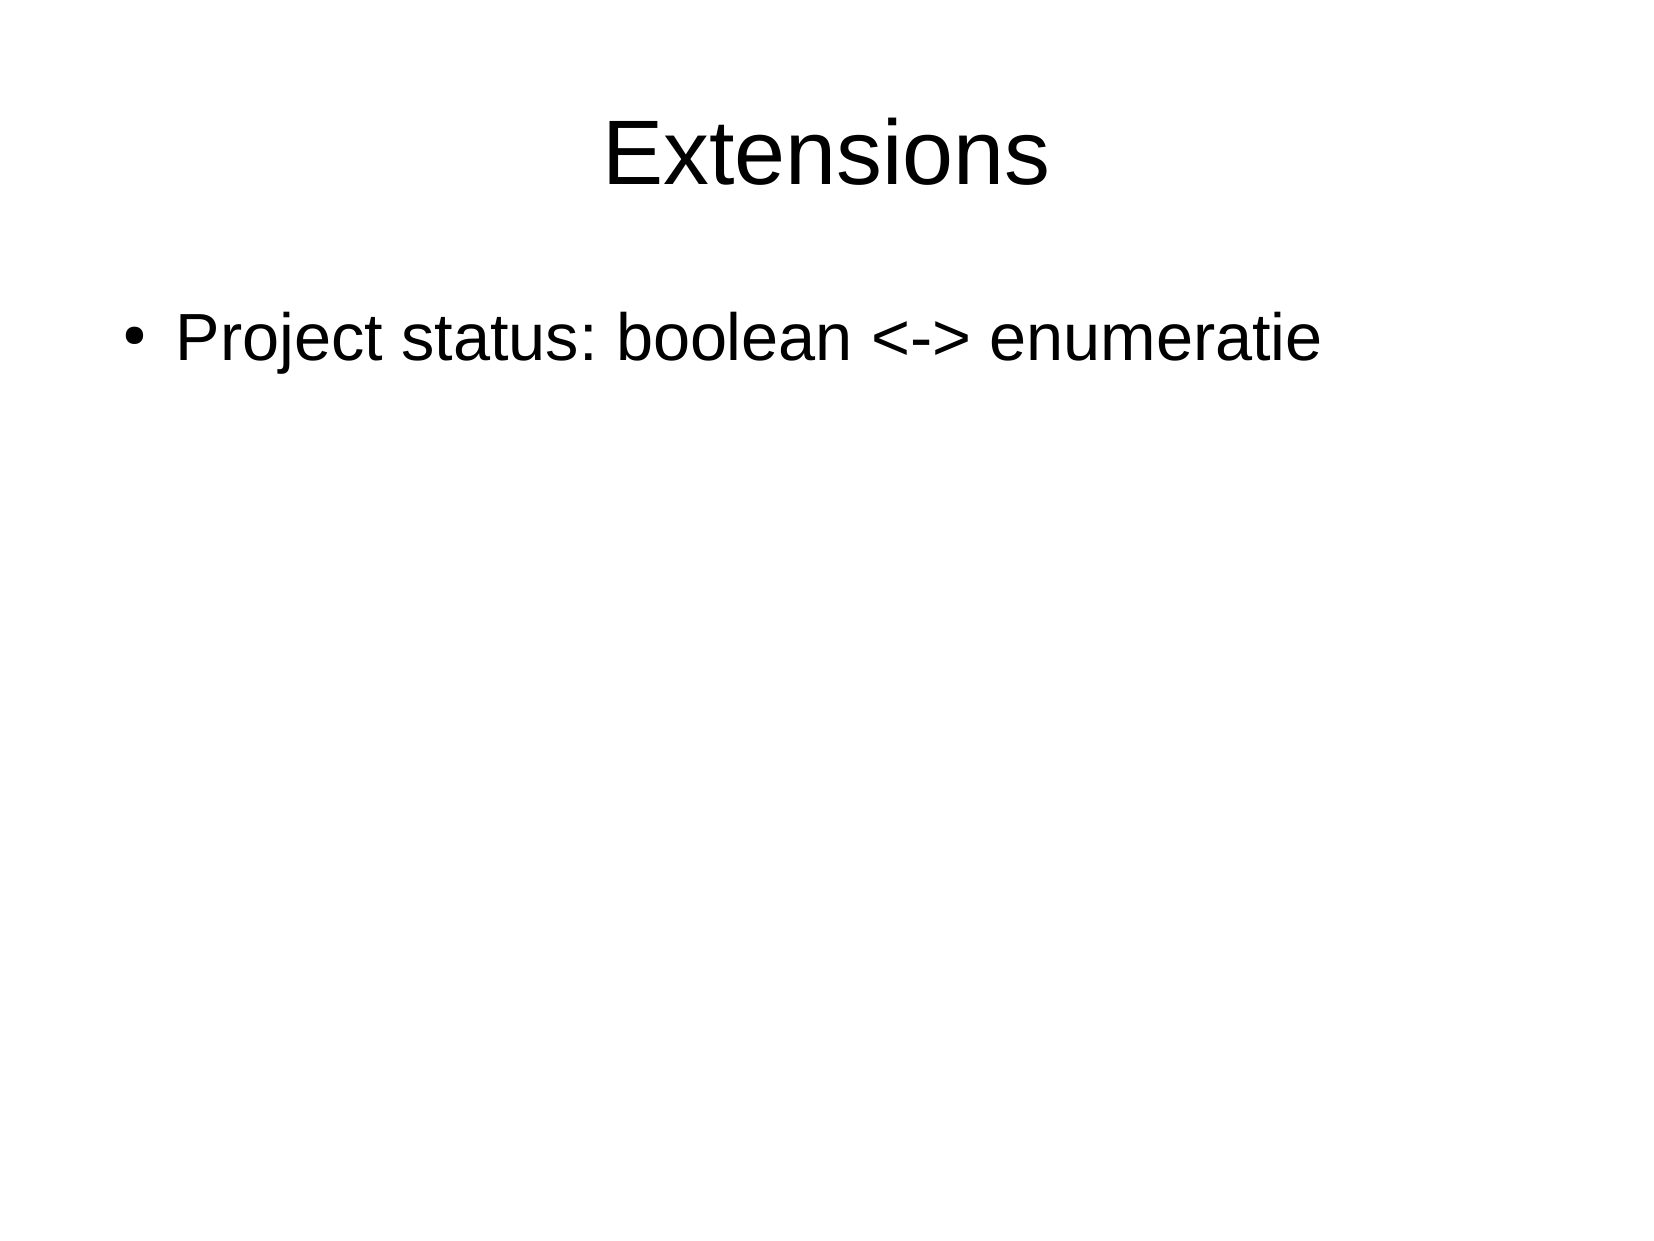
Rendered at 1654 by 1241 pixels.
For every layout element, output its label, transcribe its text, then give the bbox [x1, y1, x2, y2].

title Extensions [82, 49, 1571, 257]
list Project status: boolean <-> enumeratie [105, 300, 1594, 1020]
